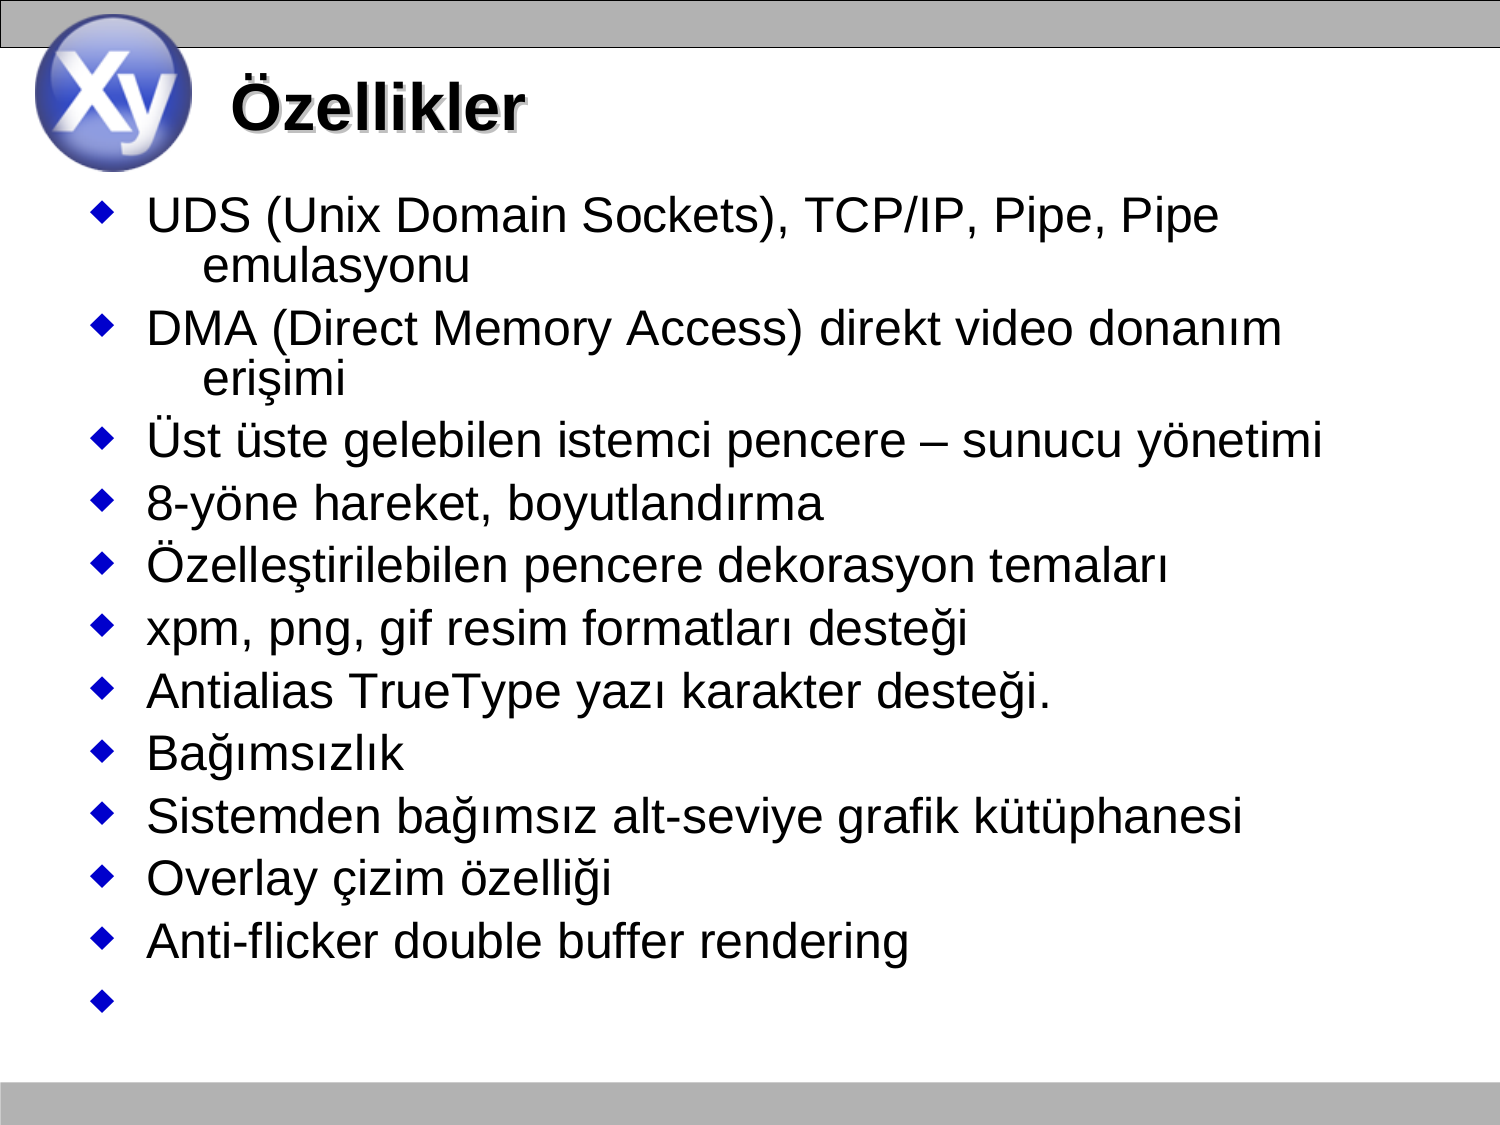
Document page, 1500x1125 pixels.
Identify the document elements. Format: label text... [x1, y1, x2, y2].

title Özellikler [215, 27, 1427, 153]
picture [35, 14, 192, 172]
list UDS (Unix Domain Sockets), TCP/IP, Pipe, Pipe emulasyonu DMA (Direct Memory Access) direkt video donanım erişimi Üst üste gelebilen istemci pencere – sunucu yönetimi 8-yöne hareket, boyutlandırma Özelleştirilebilen pencere dekorasyon temaları xpm, png, gif resim formatları desteği Antialias TrueType yazı karakter desteği. Bağımsızlık Sistemden bağımsız alt-seviye grafik kütüphanesi Overlay çizim özelliği Anti-flicker double buffer rendering [75, 184, 1426, 1045]
